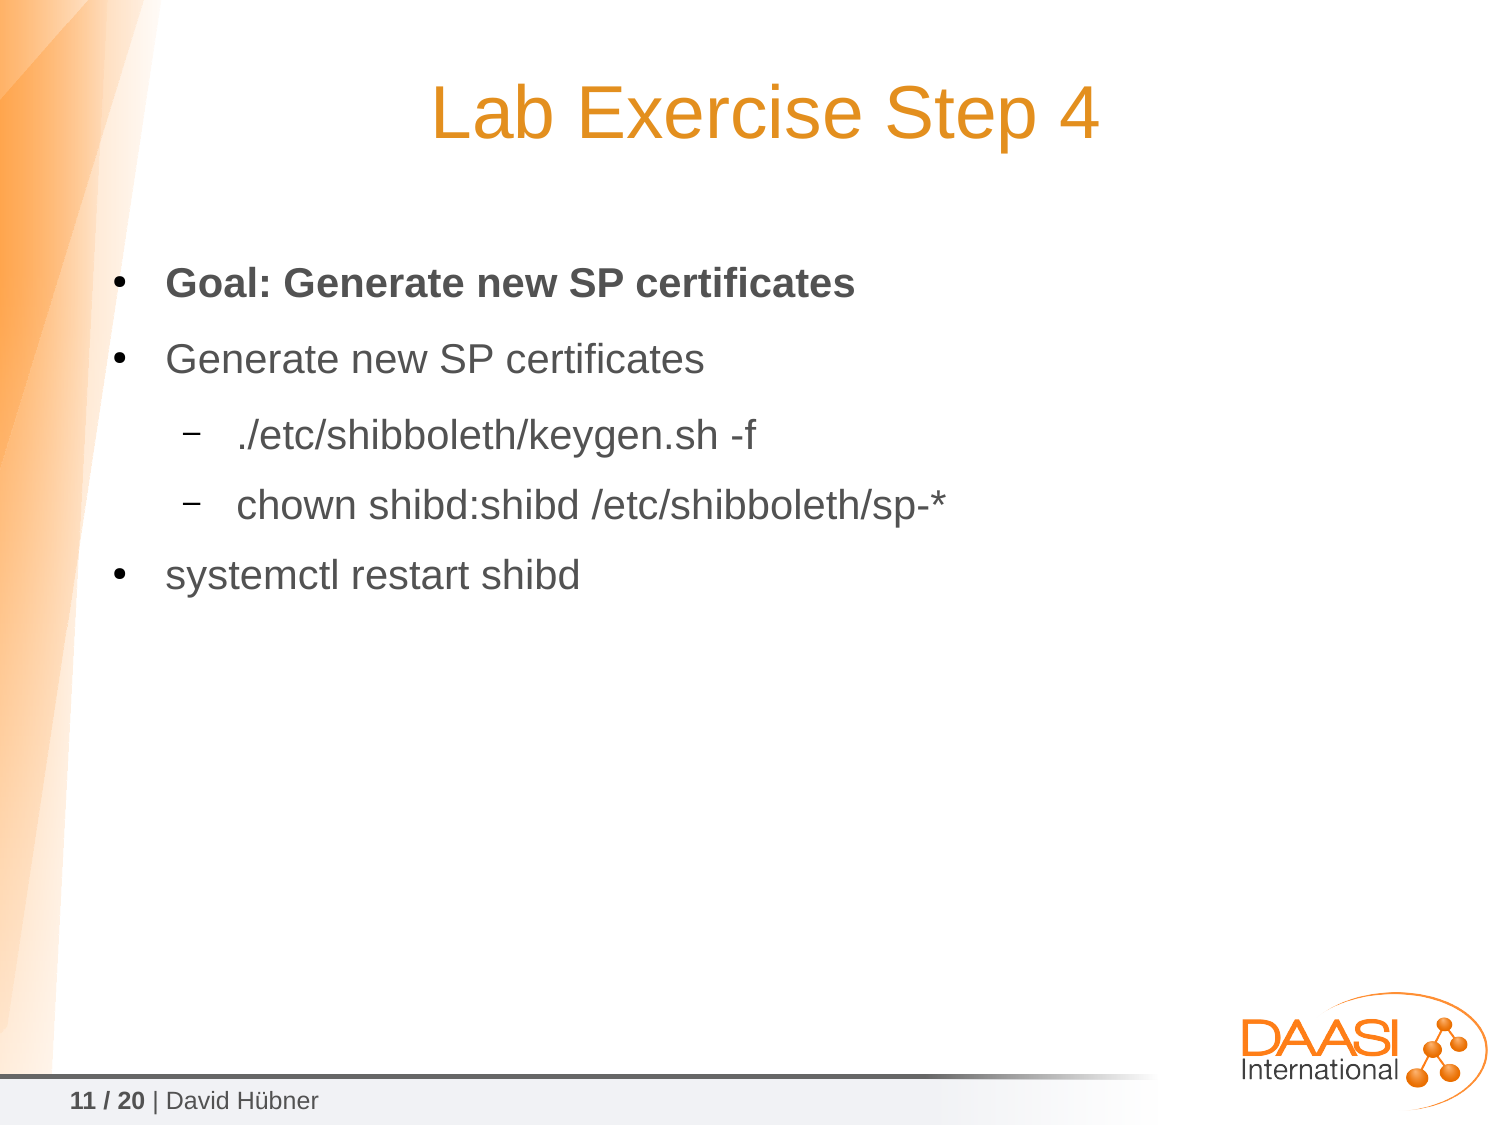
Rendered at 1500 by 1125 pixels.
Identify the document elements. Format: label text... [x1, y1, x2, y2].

list Goal: Generate new SP certificates Generate new SP certificates ./etc/shibboleth/keygen.sh -f chown shibd:shibd /etc/shibboleth/sp-* systemctl restart shibd [94, 259, 1441, 945]
title Lab Exercise Step 4 [91, 48, 1441, 178]
picture [1240, 992, 1500, 1111]
